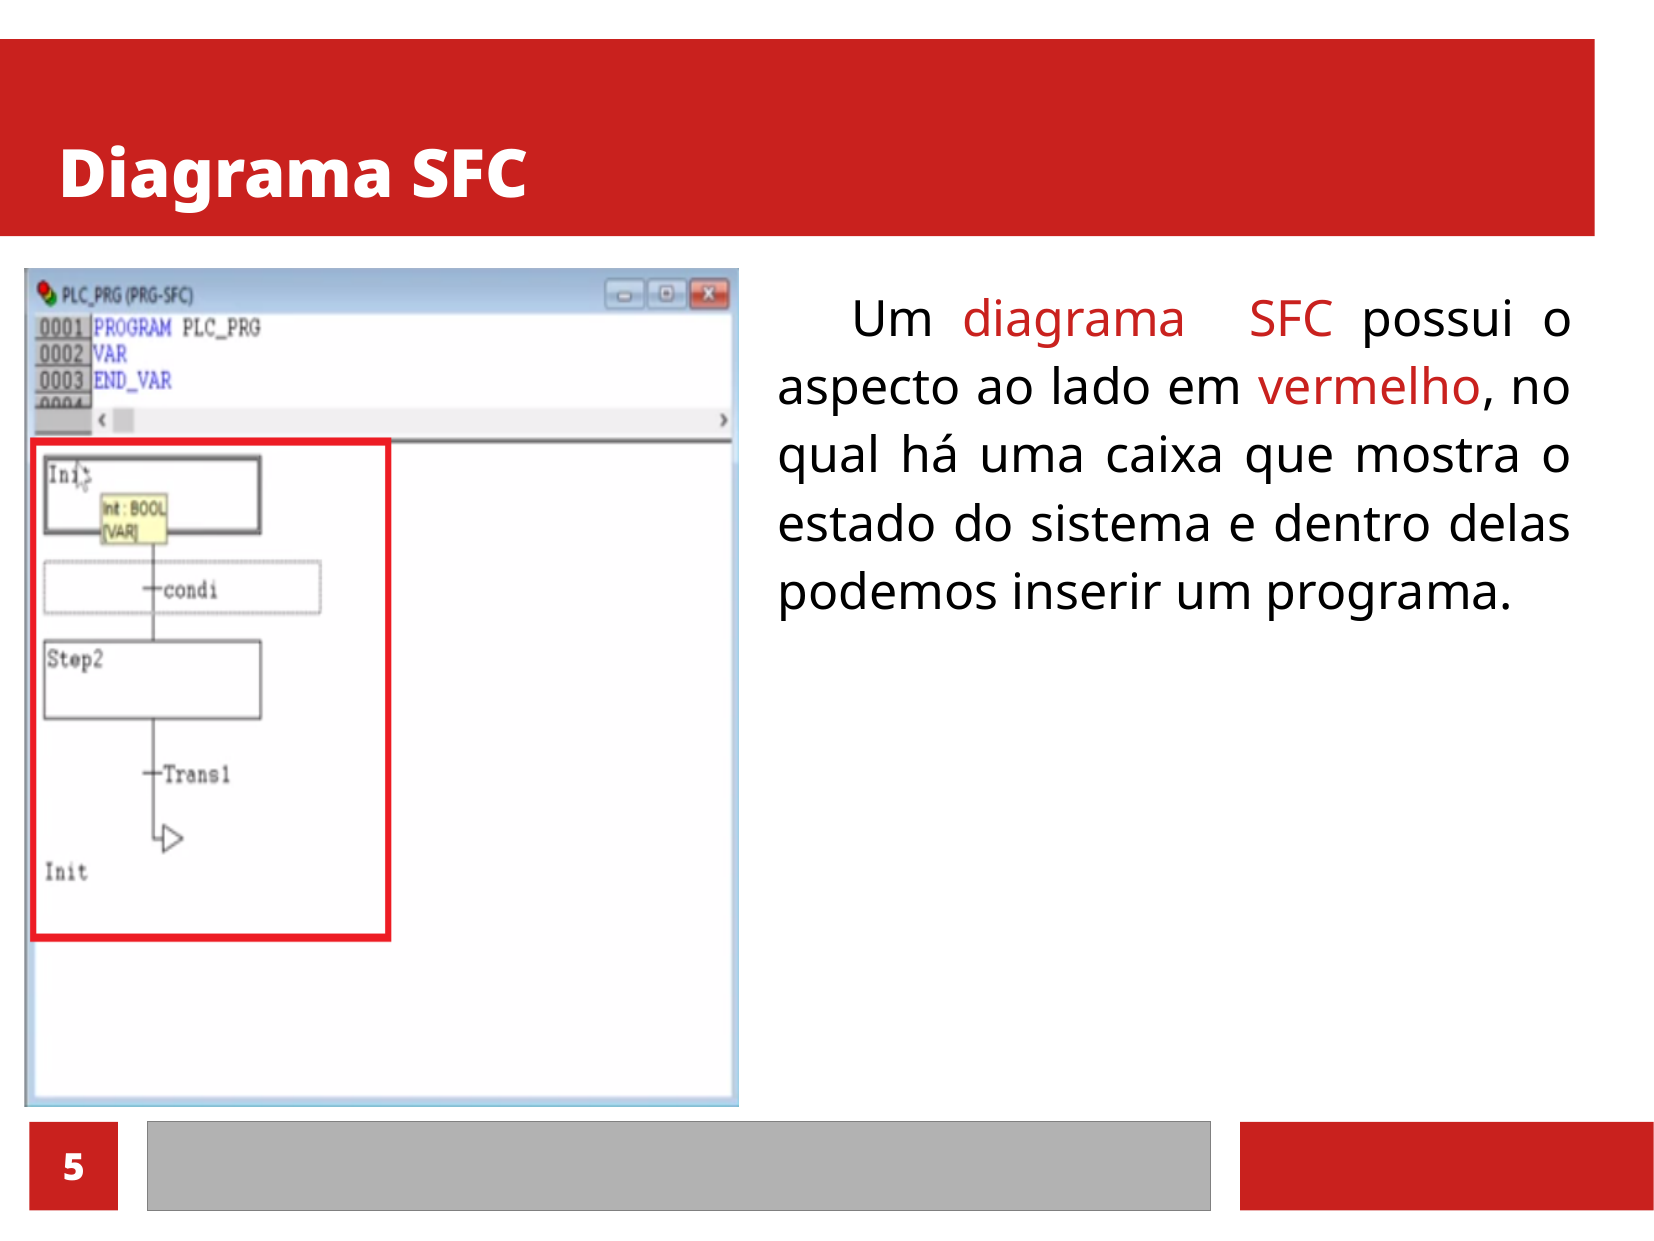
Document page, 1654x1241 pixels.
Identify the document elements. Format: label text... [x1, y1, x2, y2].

picture [24, 268, 739, 1107]
text_box Um diagrama SFC possui o aspecto ao lado em vermelho, no qual há uma caixa que mostra o estado do sistema e dentro delas podemos inserir um programa. [762, 275, 1595, 977]
title Diagrama SFC [58, 58, 1595, 217]
